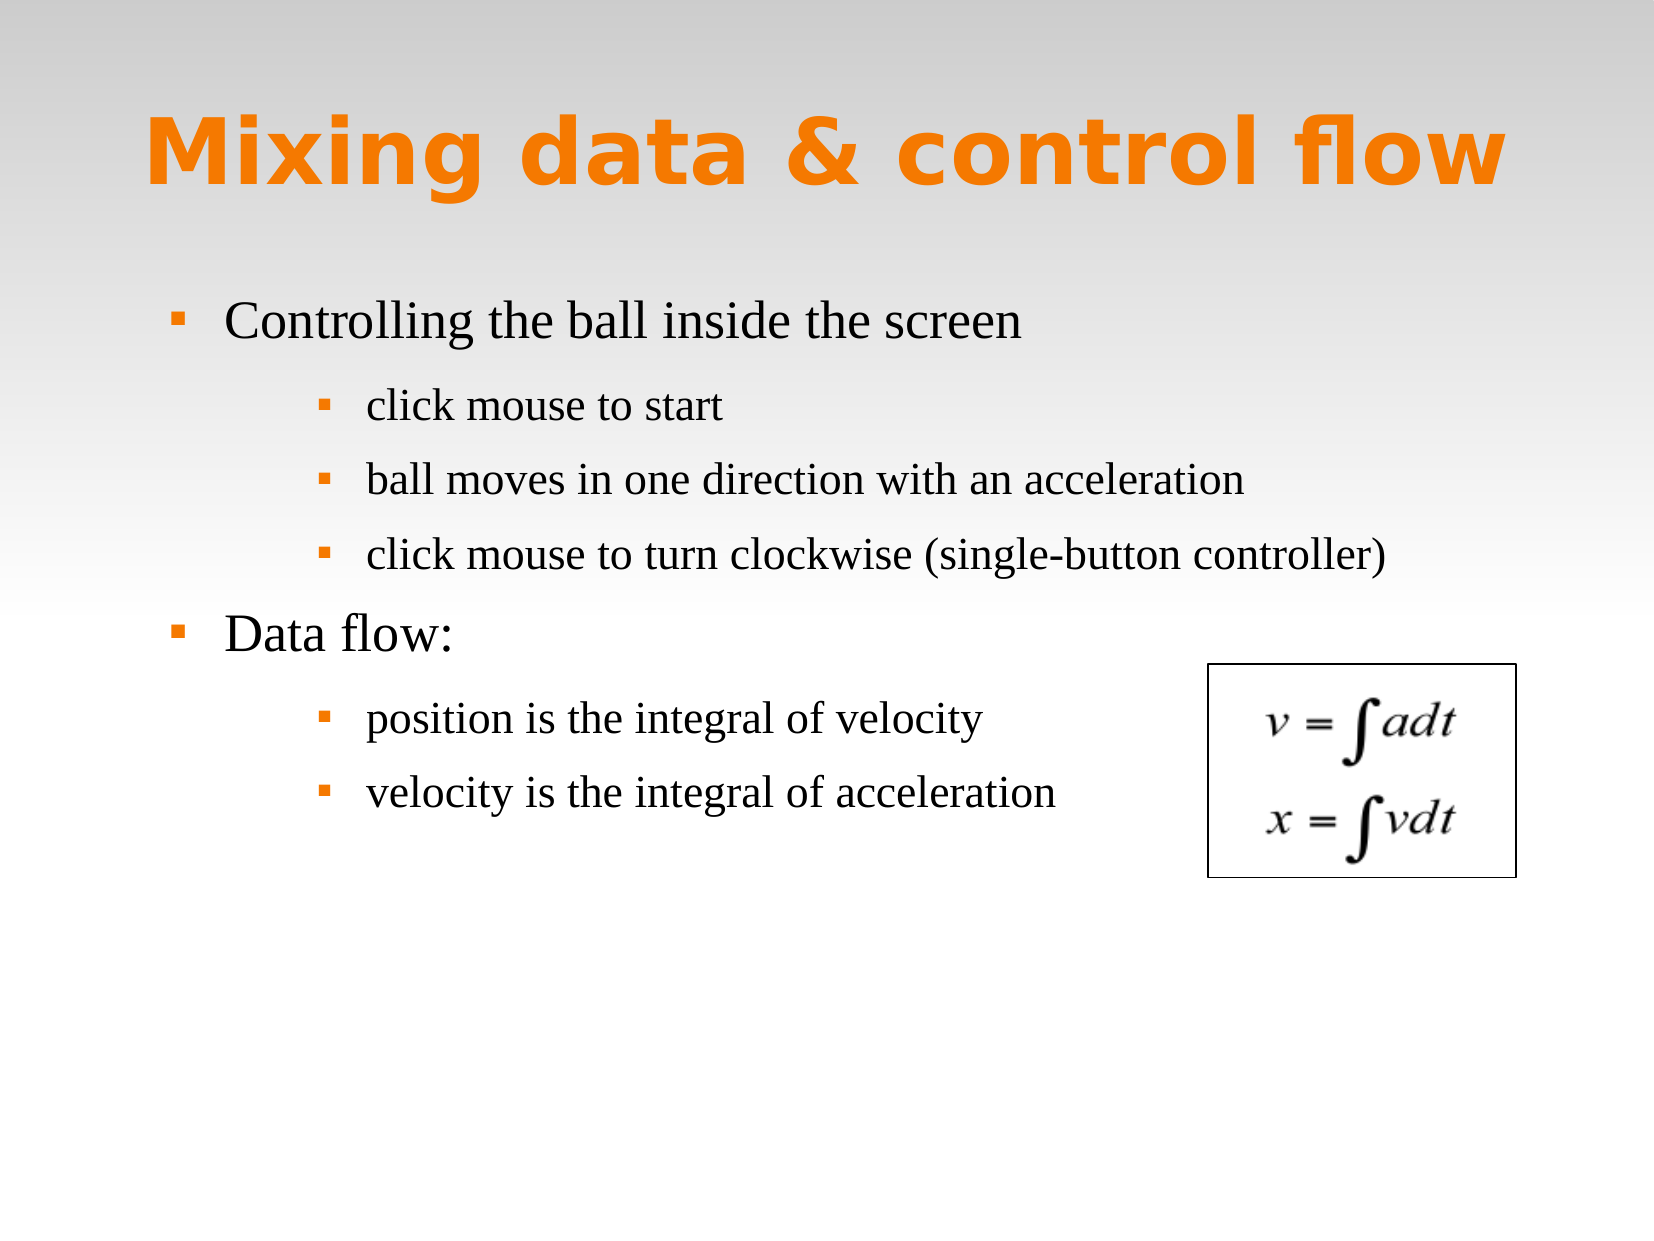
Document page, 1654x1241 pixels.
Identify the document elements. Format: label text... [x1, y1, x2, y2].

title Mixing data & control flow [82, 49, 1571, 257]
picture [1208, 664, 1516, 877]
list Controlling the ball inside the screen click mouse to start ball moves in one direction with an acceleration click mouse to turn clockwise (single-button controller) Data flow: position is the integral of velocity velocity is the integral of acceleration [82, 290, 1571, 1132]
